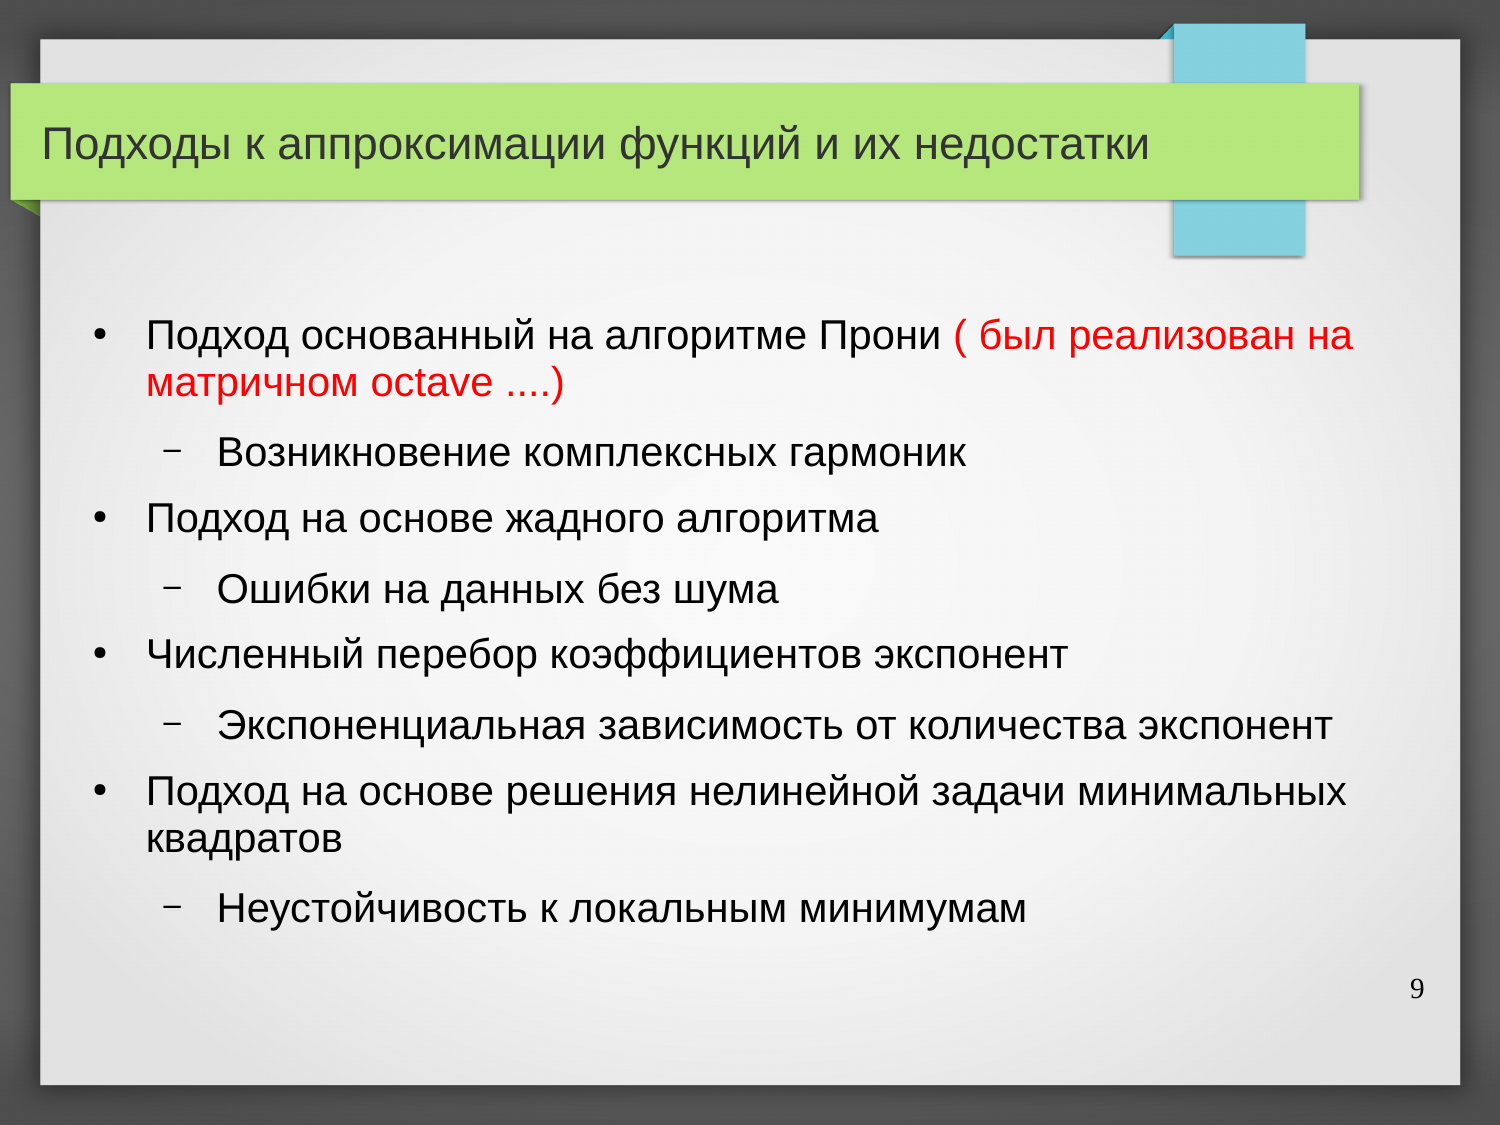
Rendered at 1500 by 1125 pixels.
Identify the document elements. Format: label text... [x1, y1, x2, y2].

title Подходы к аппроксимации функций и их недостатки [41, 59, 1471, 229]
picture [0, 0, 1500, 1125]
list Подход основанный на алгоритме Прони ( был реализован на матричном octave ....) Возникновение комплексных гармоник Подход на основе жадного алгоритма Ошибки на данных без шума Численный перебор коэффициентов экспонент Экспоненциальная зависимость от количества экспонент Подход на основе решения нелинейной задачи минимальных квадратов Неустойчивость к локальным минимумам [75, 311, 1395, 965]
